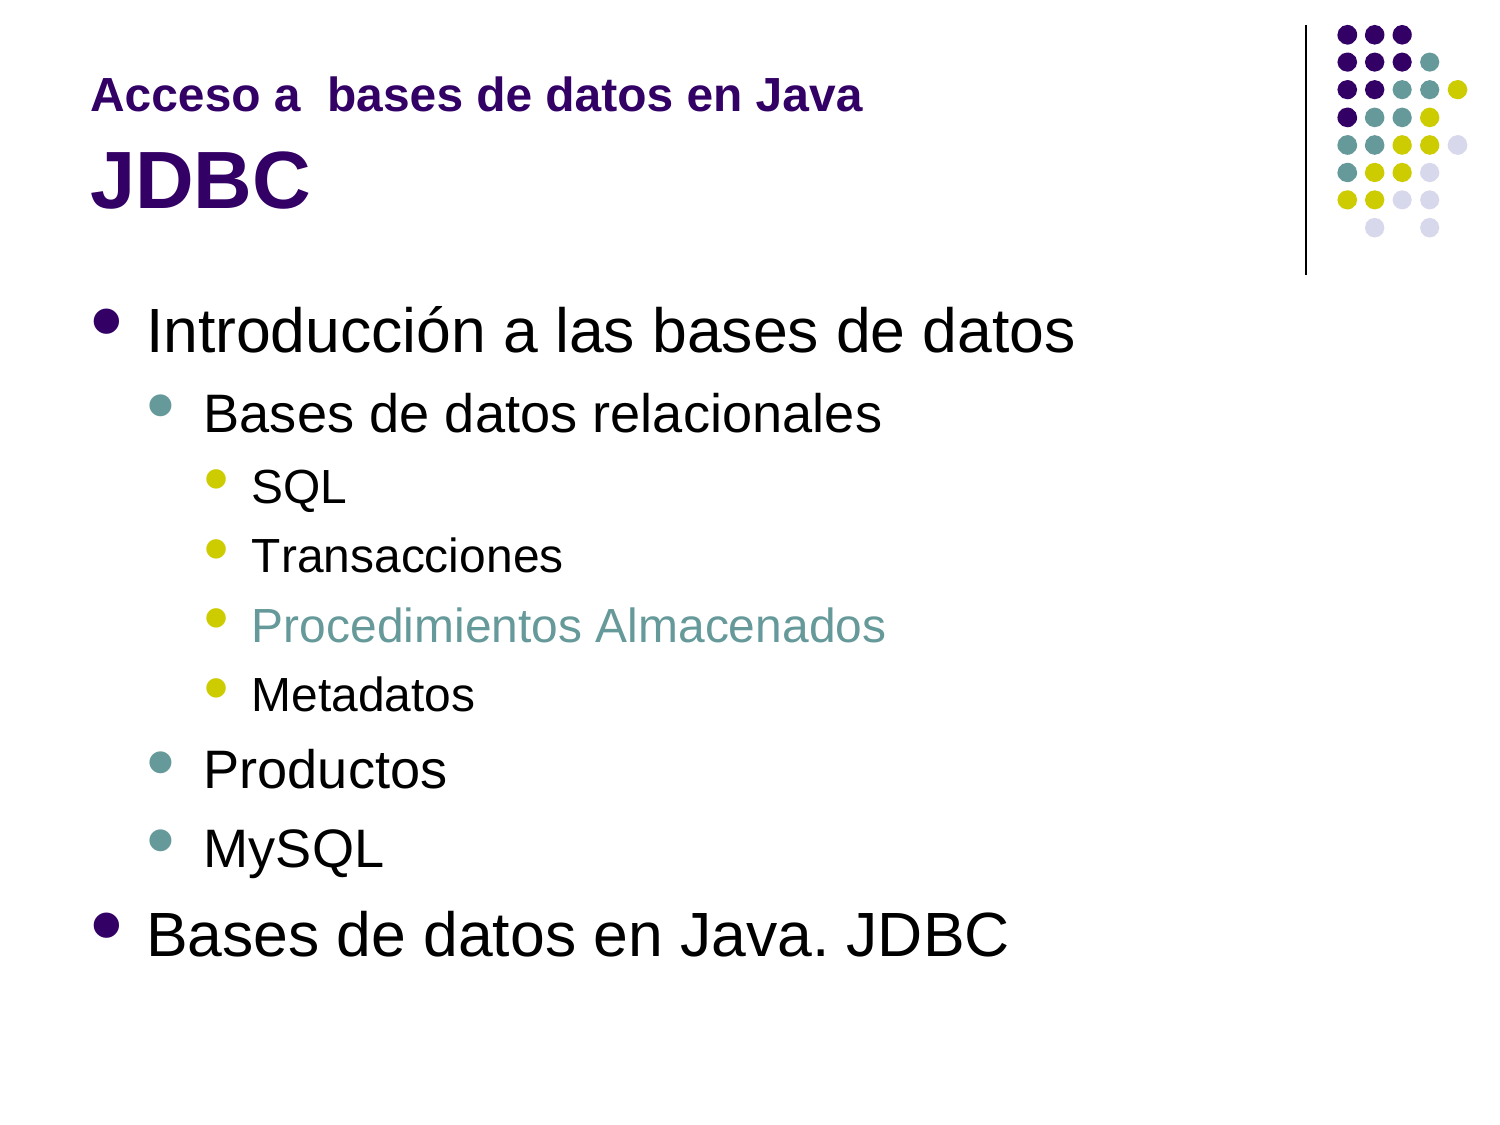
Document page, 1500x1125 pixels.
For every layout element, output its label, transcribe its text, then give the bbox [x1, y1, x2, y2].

list Introducción a las bases de datos Bases de datos relacionales SQL Transacciones Procedimientos Almacenados Metadatos Productos MySQL Bases de datos en Java. JDBC [75, 282, 1426, 1006]
title Acceso a bases de datos en Java JDBC [74, 20, 1313, 233]
